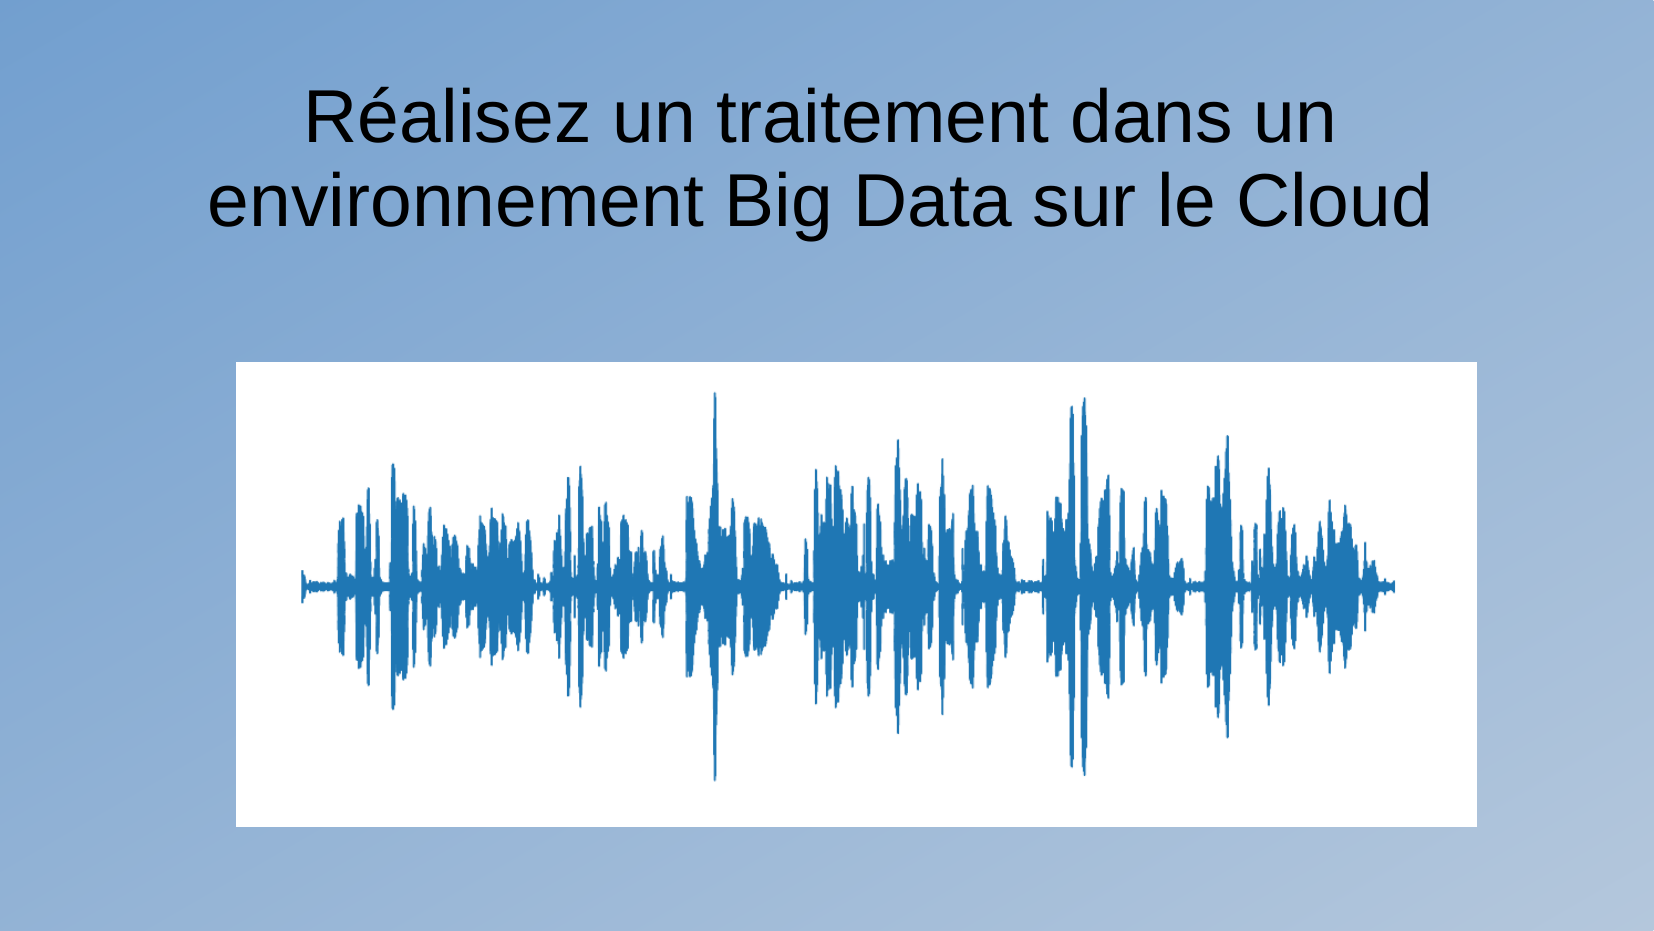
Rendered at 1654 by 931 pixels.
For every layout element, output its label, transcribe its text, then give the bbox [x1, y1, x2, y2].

picture [236, 362, 1477, 827]
title Réalisez un traitement dans un environnement Big Data sur le Cloud [76, 74, 1565, 243]
